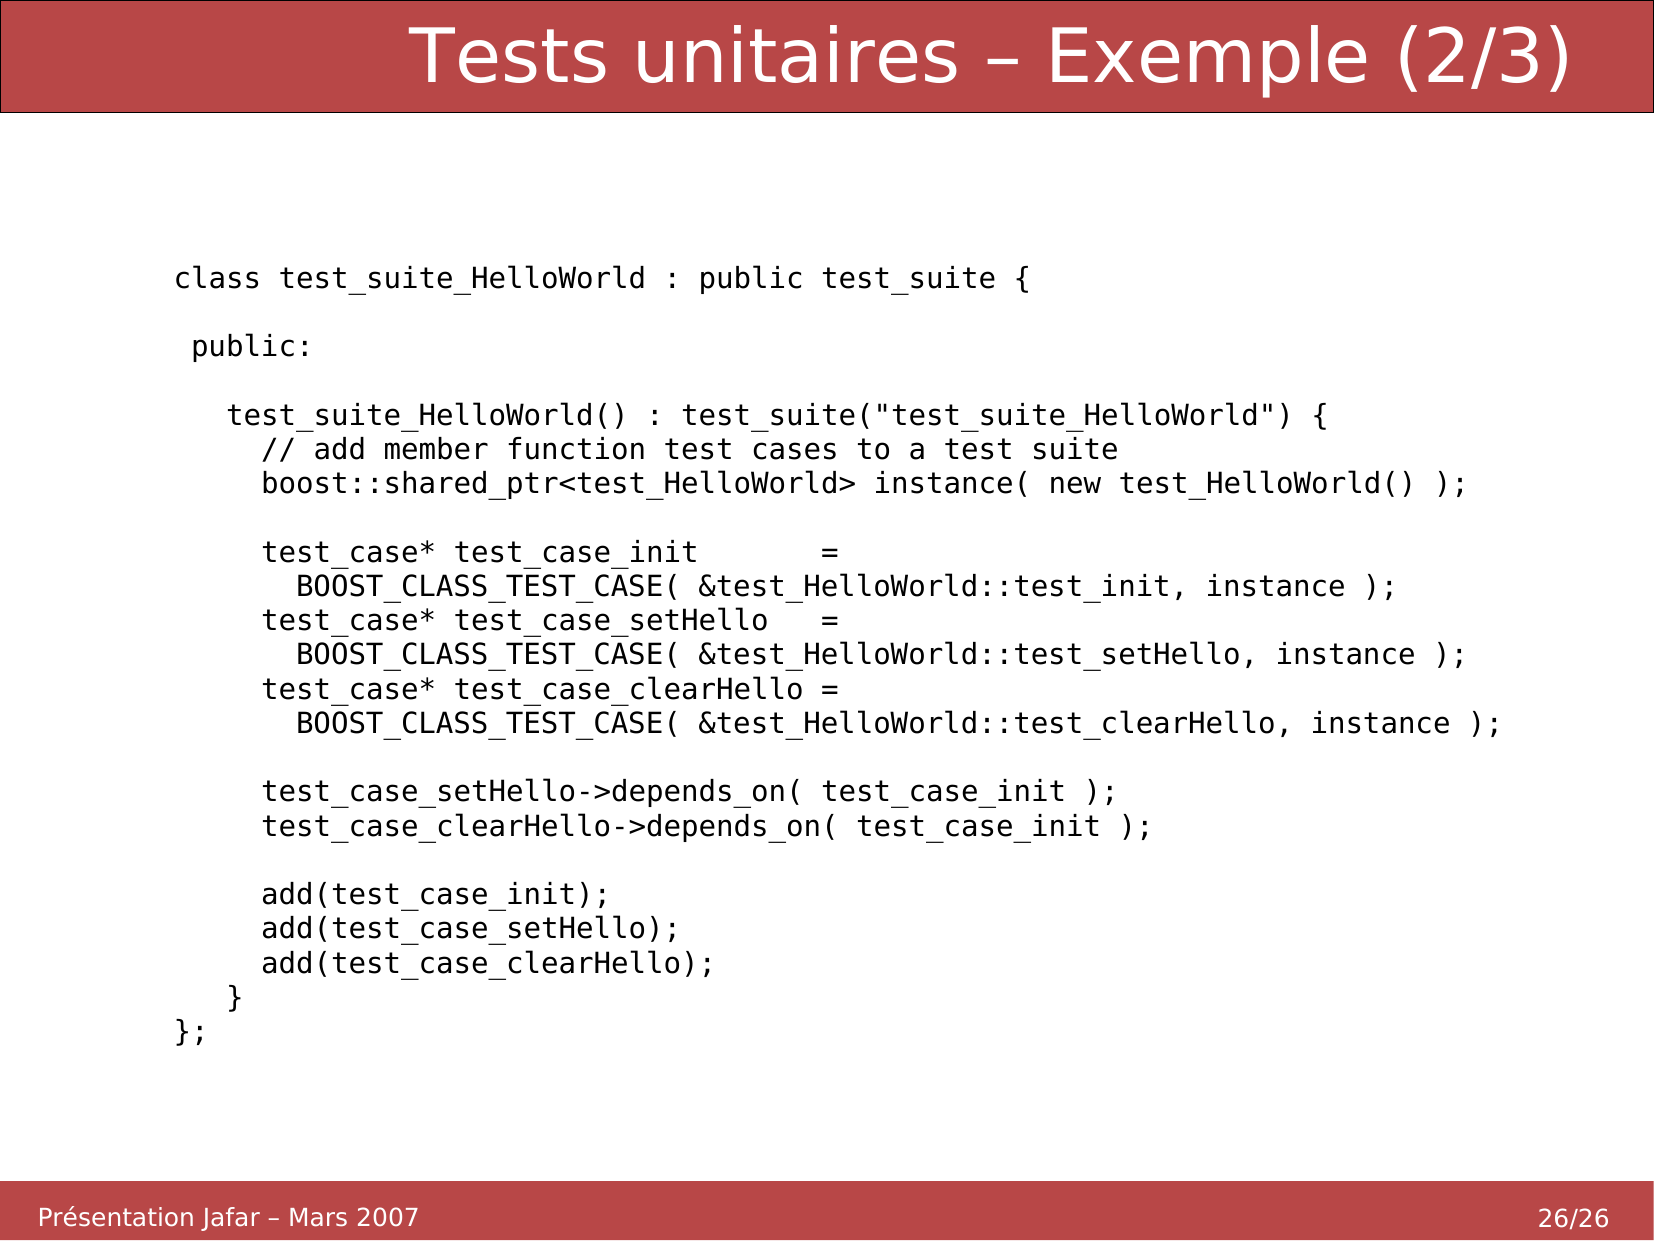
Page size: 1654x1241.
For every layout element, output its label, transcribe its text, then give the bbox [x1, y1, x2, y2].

title Tests unitaires – Exemple (2/3) [0, 0, 1654, 113]
text_box class test_suite_HelloWorld : public test_suite { public: test_suite_HelloWorld() : test_suite("test_suite_HelloWorld") { // add member function test cases to a test suite boost::shared_ptr<test_HelloWorld> instance( new test_HelloWorld() ); test_case* test_case_init = BOOST_CLASS_TEST_CASE( &test_HelloWorld::test_init, instance ); test_case* test_case_setHello = BOOST_CLASS_TEST_CASE( &test_HelloWorld::test_setHello, instance ); test_case* test_case_clearHello = BOOST_CLASS_TEST_CASE( &test_HelloWorld::test_clearHello, instance ); test_case_setHello->depends_on( test_case_init ); test_case_clearHello->depends_on( test_case_init ); add(test_case_init); add(test_case_setHello); add(test_case_clearHello); } }; [173, 259, 1504, 1051]
